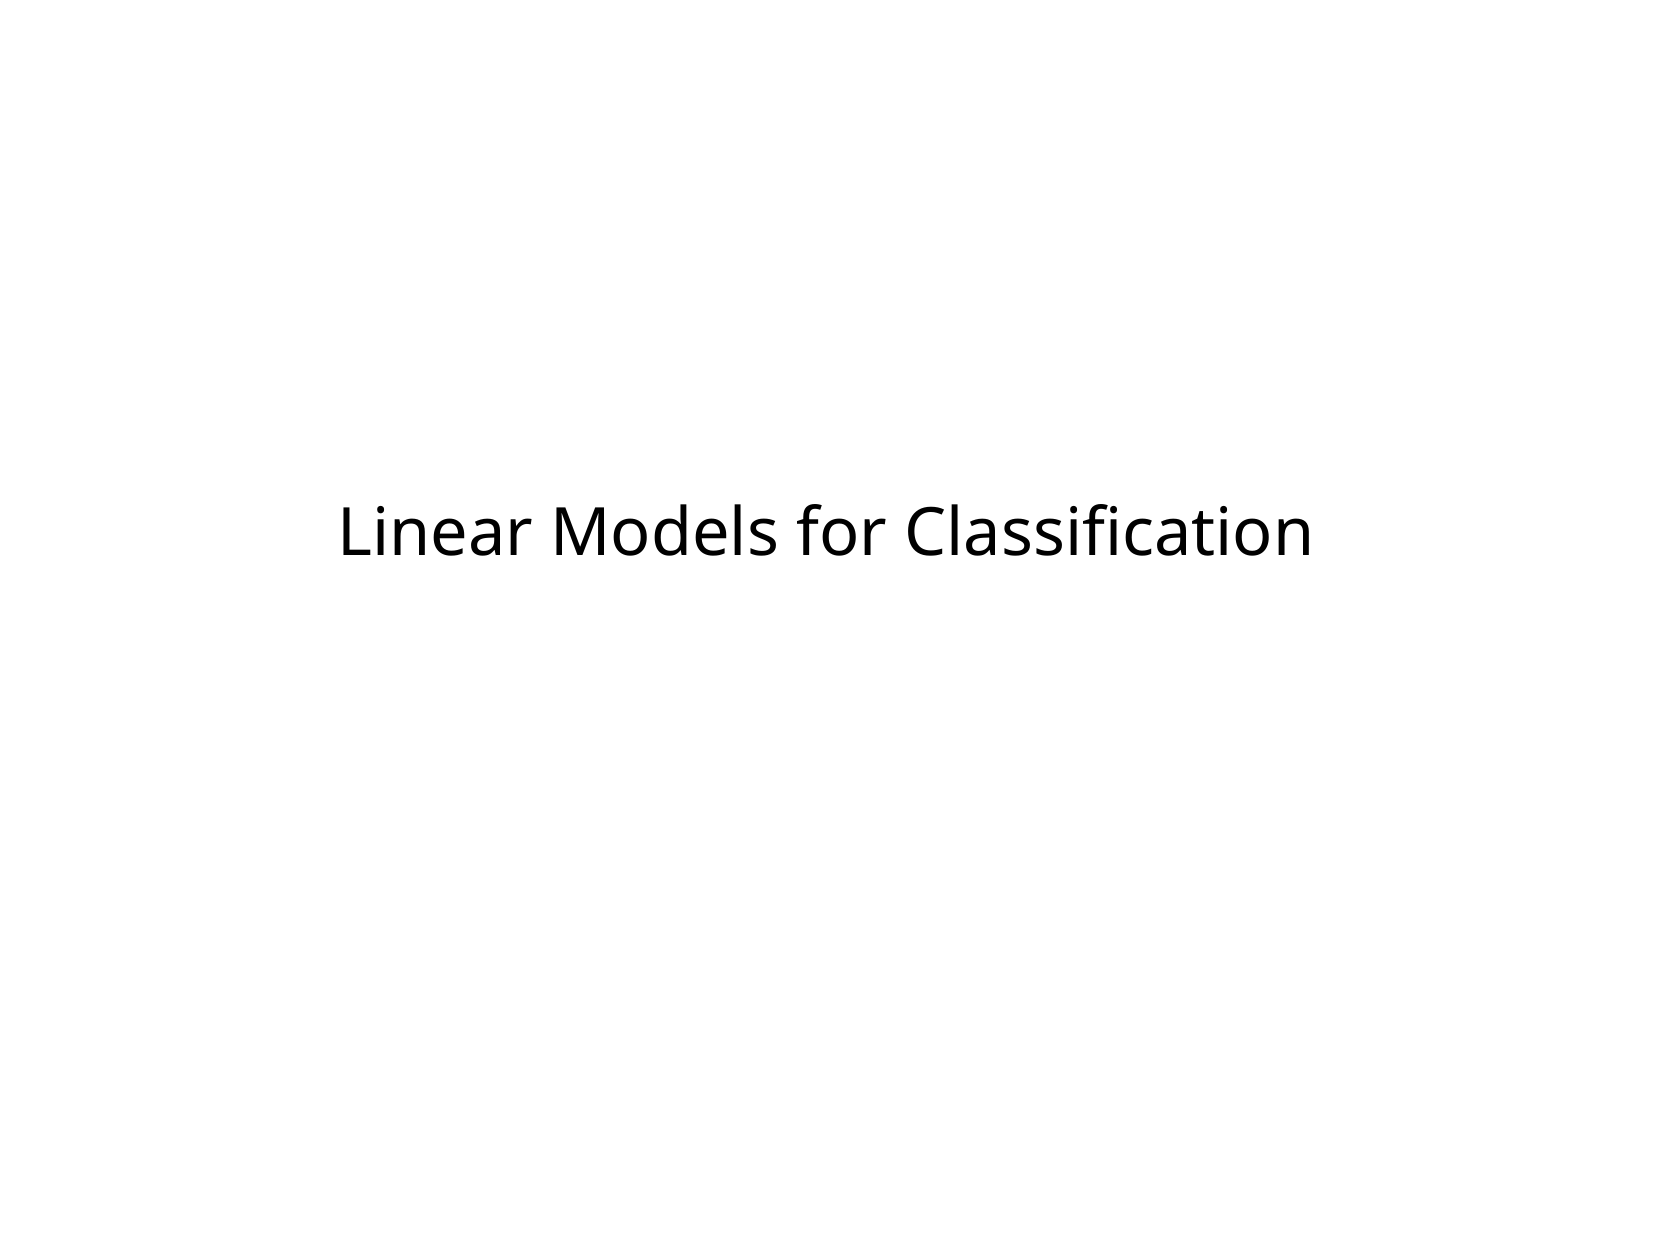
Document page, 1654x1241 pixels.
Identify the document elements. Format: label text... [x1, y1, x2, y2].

subtitle Linear Models for Classification [82, 49, 1571, 1010]
